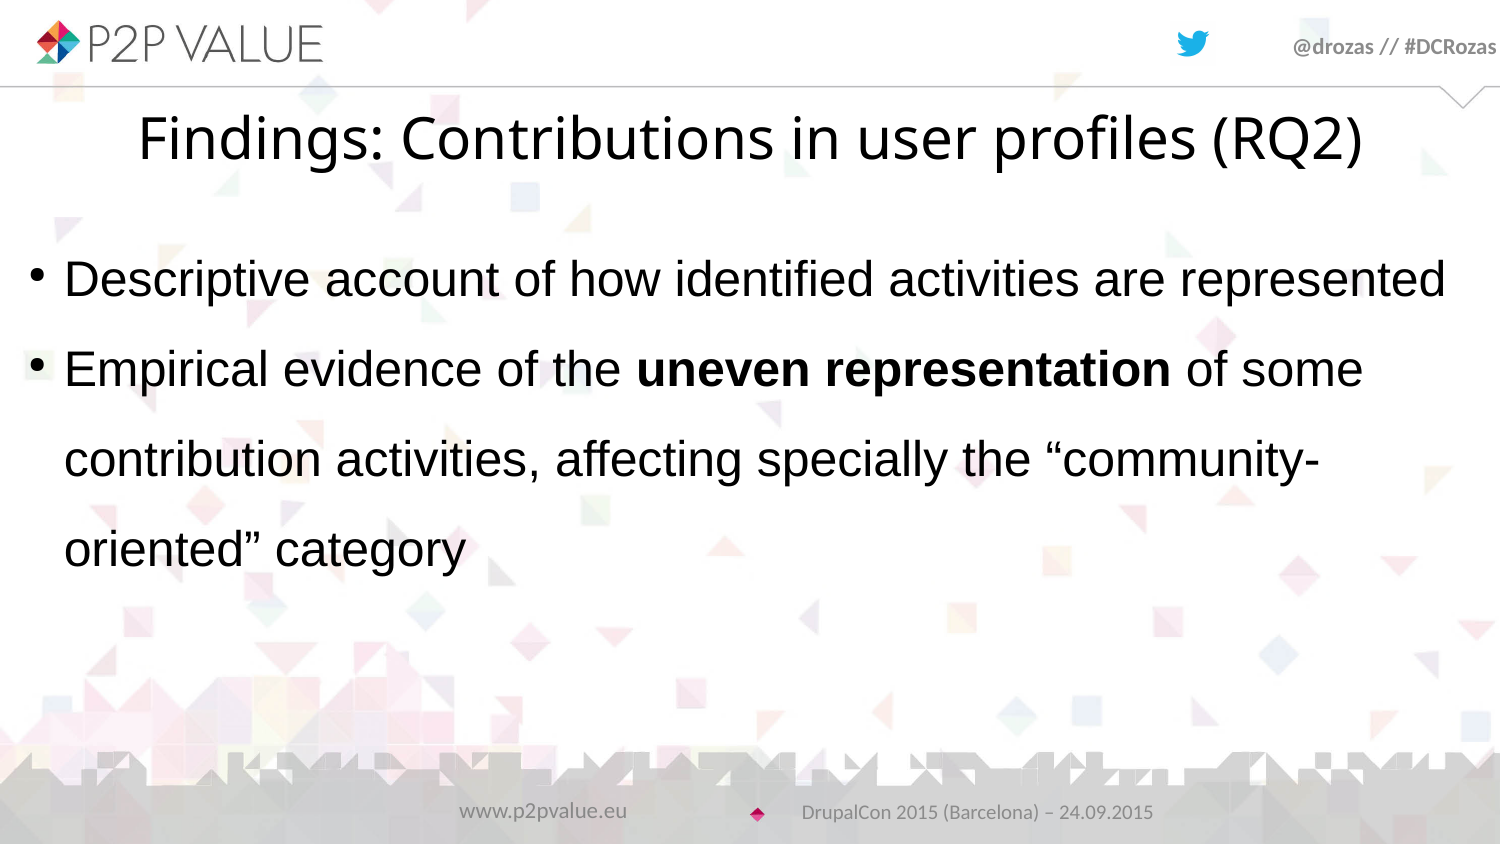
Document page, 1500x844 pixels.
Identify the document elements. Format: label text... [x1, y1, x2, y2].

text_box DrupalCon 2015 (Barcelona) – 24.09.2015 [788, 788, 1481, 834]
title Findings: Contributions in user profiles (RQ2) [0, 92, 1500, 181]
picture [0, 181, 1500, 844]
text_box www.p2pvalue.eu [453, 789, 672, 829]
text_box @drozas // #DCRozas [1170, 15, 1500, 76]
subtitle Descriptive account of how identified activities are represented Empirical evidence of the uneven representation of some contribution activities, affecting specially the “community-oriented” category [15, 210, 1496, 766]
picture [0, 0, 1500, 92]
